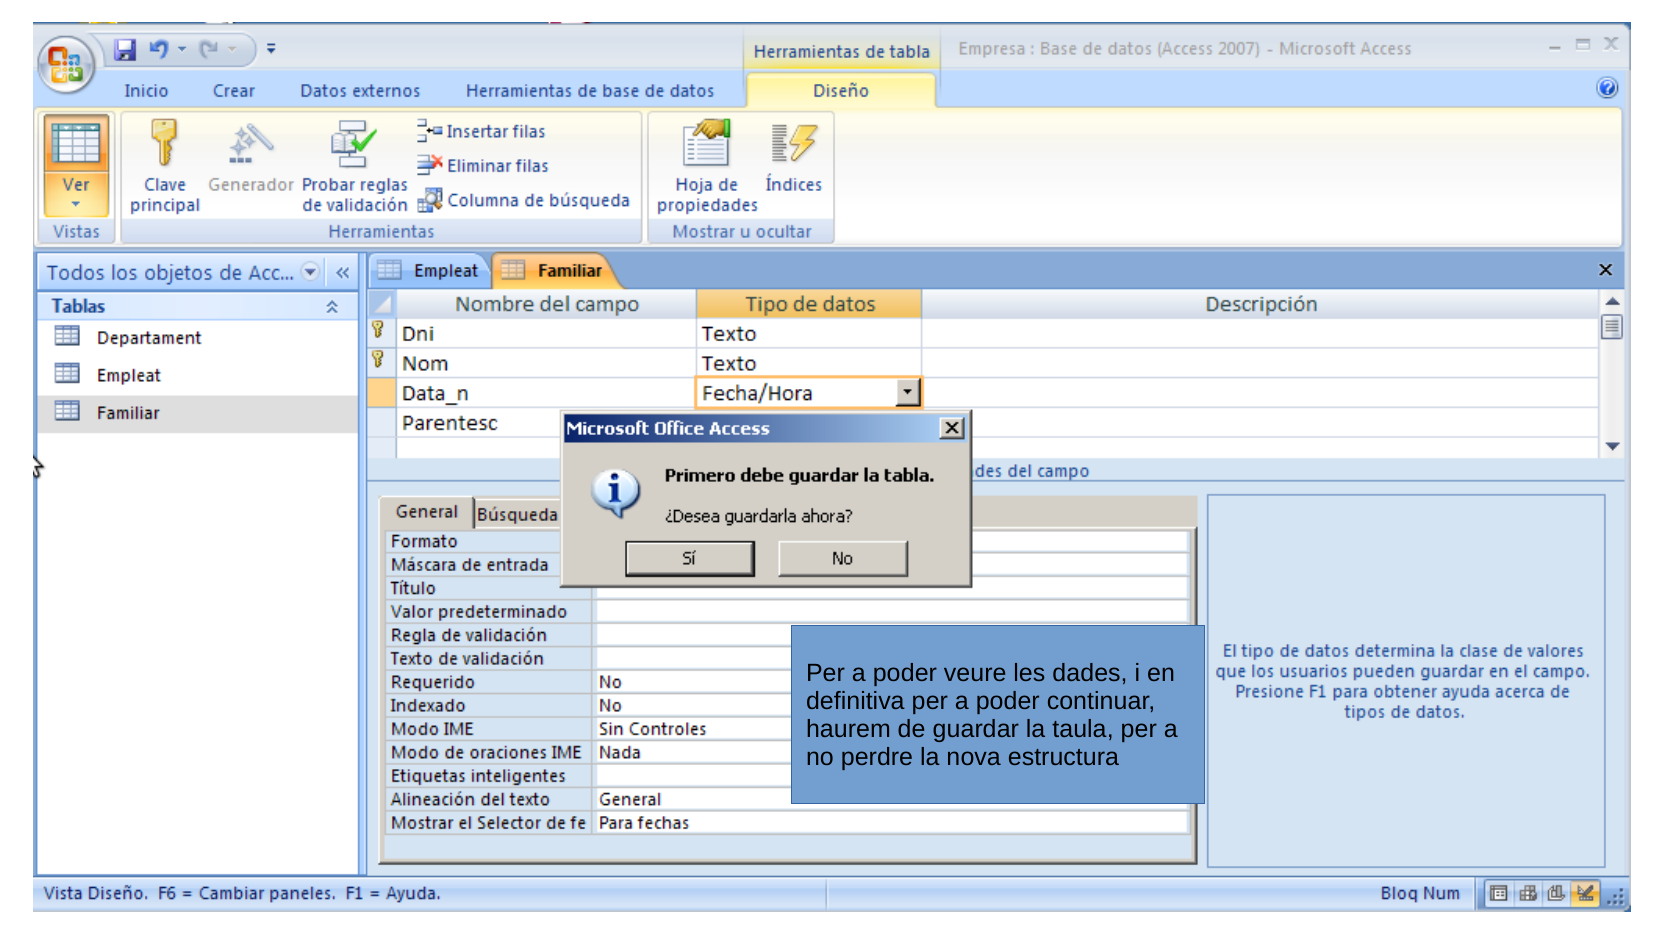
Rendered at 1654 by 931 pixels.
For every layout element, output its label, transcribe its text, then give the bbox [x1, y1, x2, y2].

text_box Per a poder veure les dades, i en definitiva per a poder continuar, haurem de guardar la taula, per a no perdre la nova estructura [791, 625, 1205, 804]
picture [33, 22, 1631, 912]
